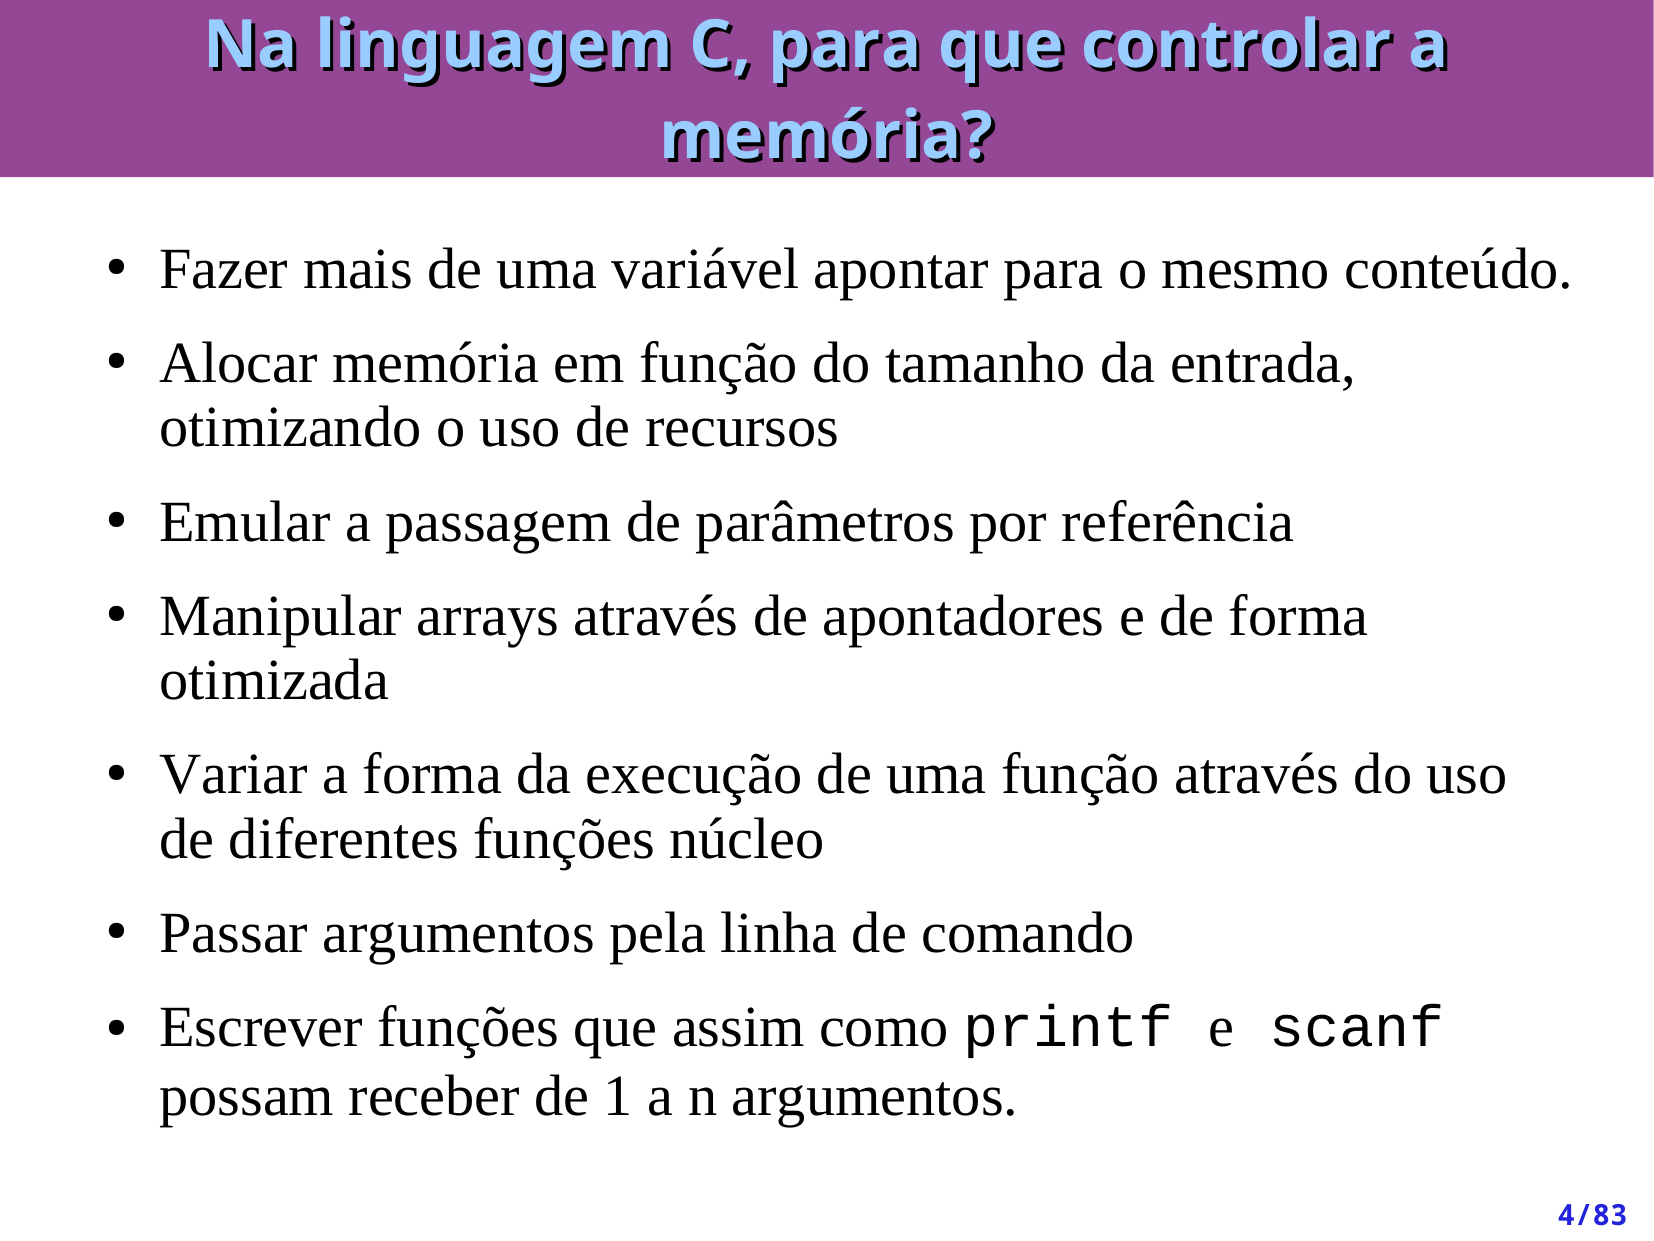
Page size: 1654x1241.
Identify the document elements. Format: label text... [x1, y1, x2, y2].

list Fazer mais de uma variável apontar para o mesmo conteúdo. Alocar memória em função do tamanho da entrada, otimizando o uso de recursos Emular a passagem de parâmetros por referência Manipular arrays através de apontadores e de forma otimizada Variar a forma da execução de uma função através do uso de diferentes funções núcleo Passar argumentos pela linha de comando Escrever funções que assim como printf e scanf possam receber de 1 a n argumentos. [88, 236, 1577, 1131]
title Na linguagem C, para que controlar a memória? [82, 0, 1571, 176]
